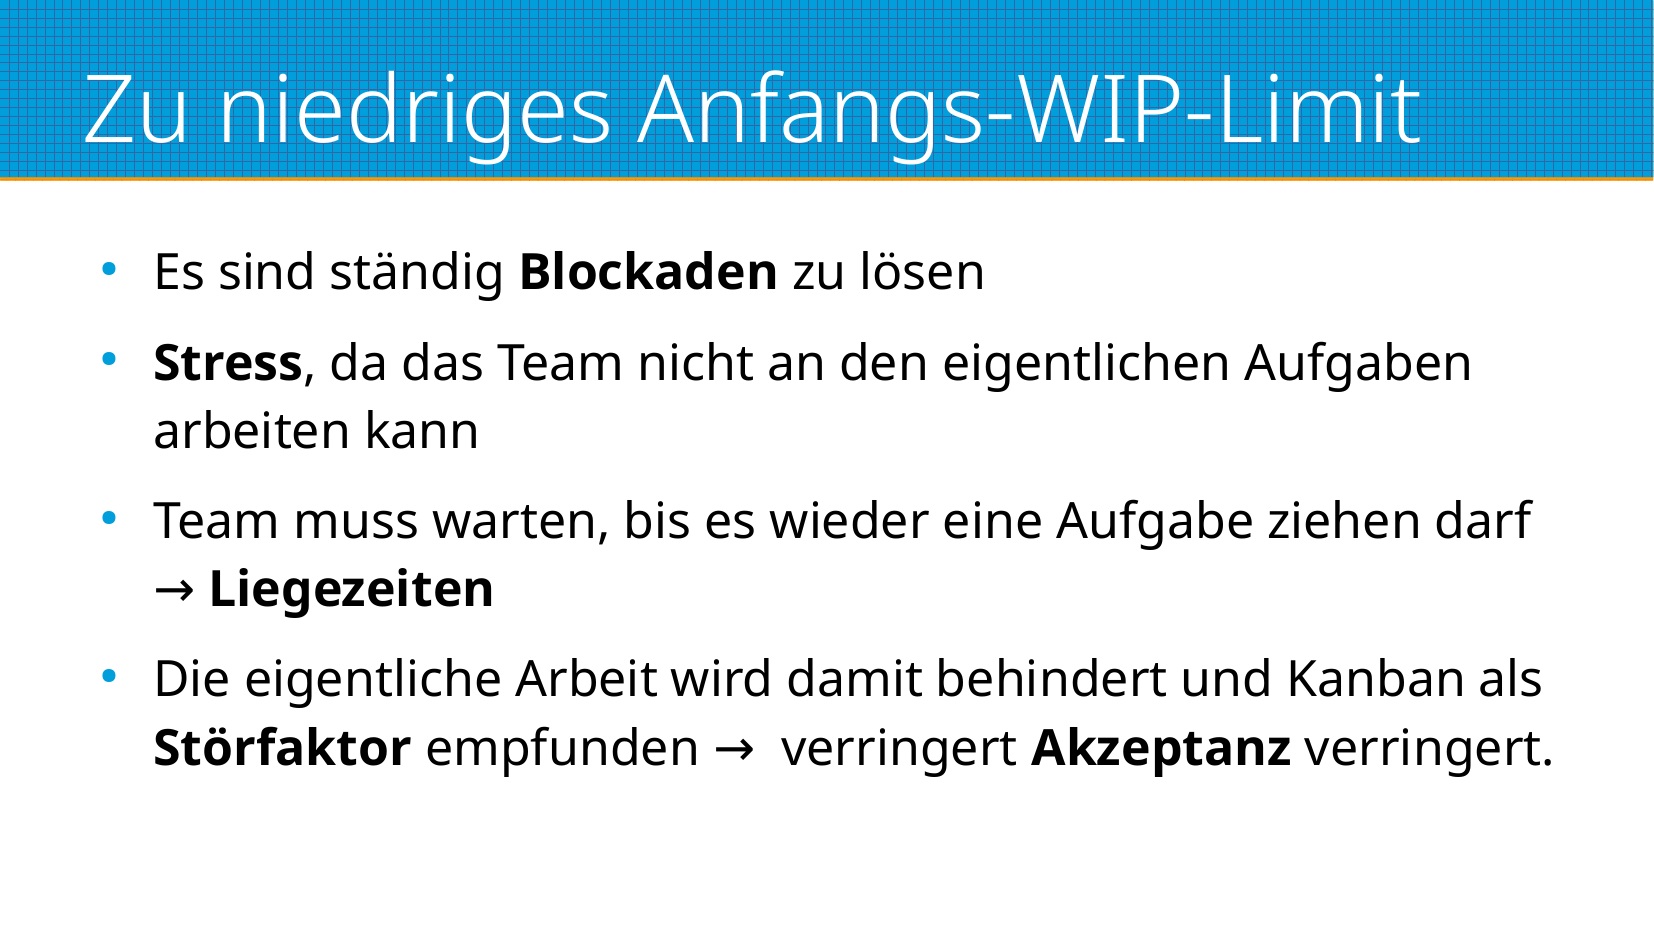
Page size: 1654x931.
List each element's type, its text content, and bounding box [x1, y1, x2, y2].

list Es sind ständig Blockaden zu lösen Stress, da das Team nicht an den eigentlichen Aufgaben arbeiten kann Team muss warten, bis es wieder eine Aufgabe ziehen darf → Liegezeiten Die eigentliche Arbeit wird damit behindert und Kanban als Störfaktor empfunden → verringert Akzeptanz verringert. [82, 236, 1565, 811]
title Zu niedriges Anfangs-WIP-Limit [82, 14, 1571, 171]
